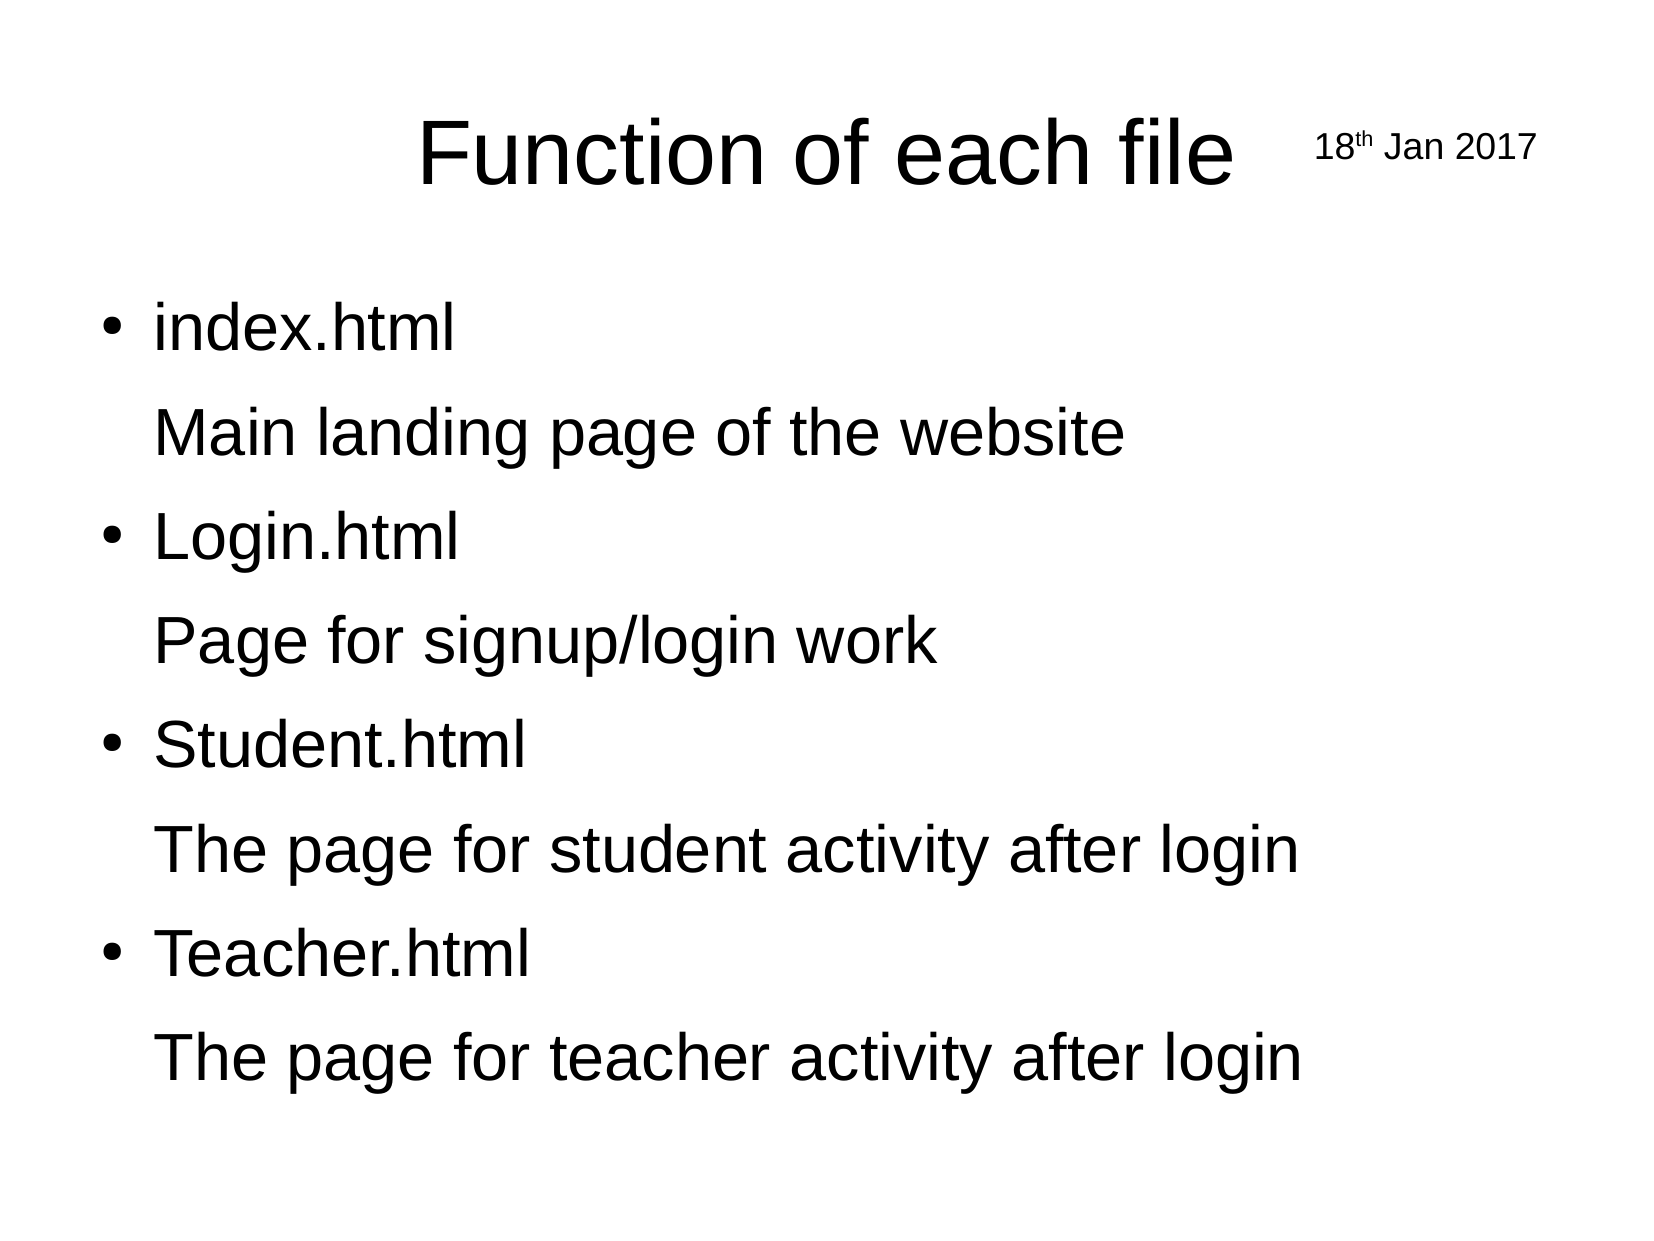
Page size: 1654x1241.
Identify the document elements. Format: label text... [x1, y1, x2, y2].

title Function of each file [82, 49, 1571, 257]
list index.html Main landing page of the website Login.html Page for signup/login work Student.html The page for student activity after login Teacher.html The page for teacher activity after login [82, 290, 1571, 1193]
text_box 18th Jan 2017 [1299, 118, 1595, 219]
